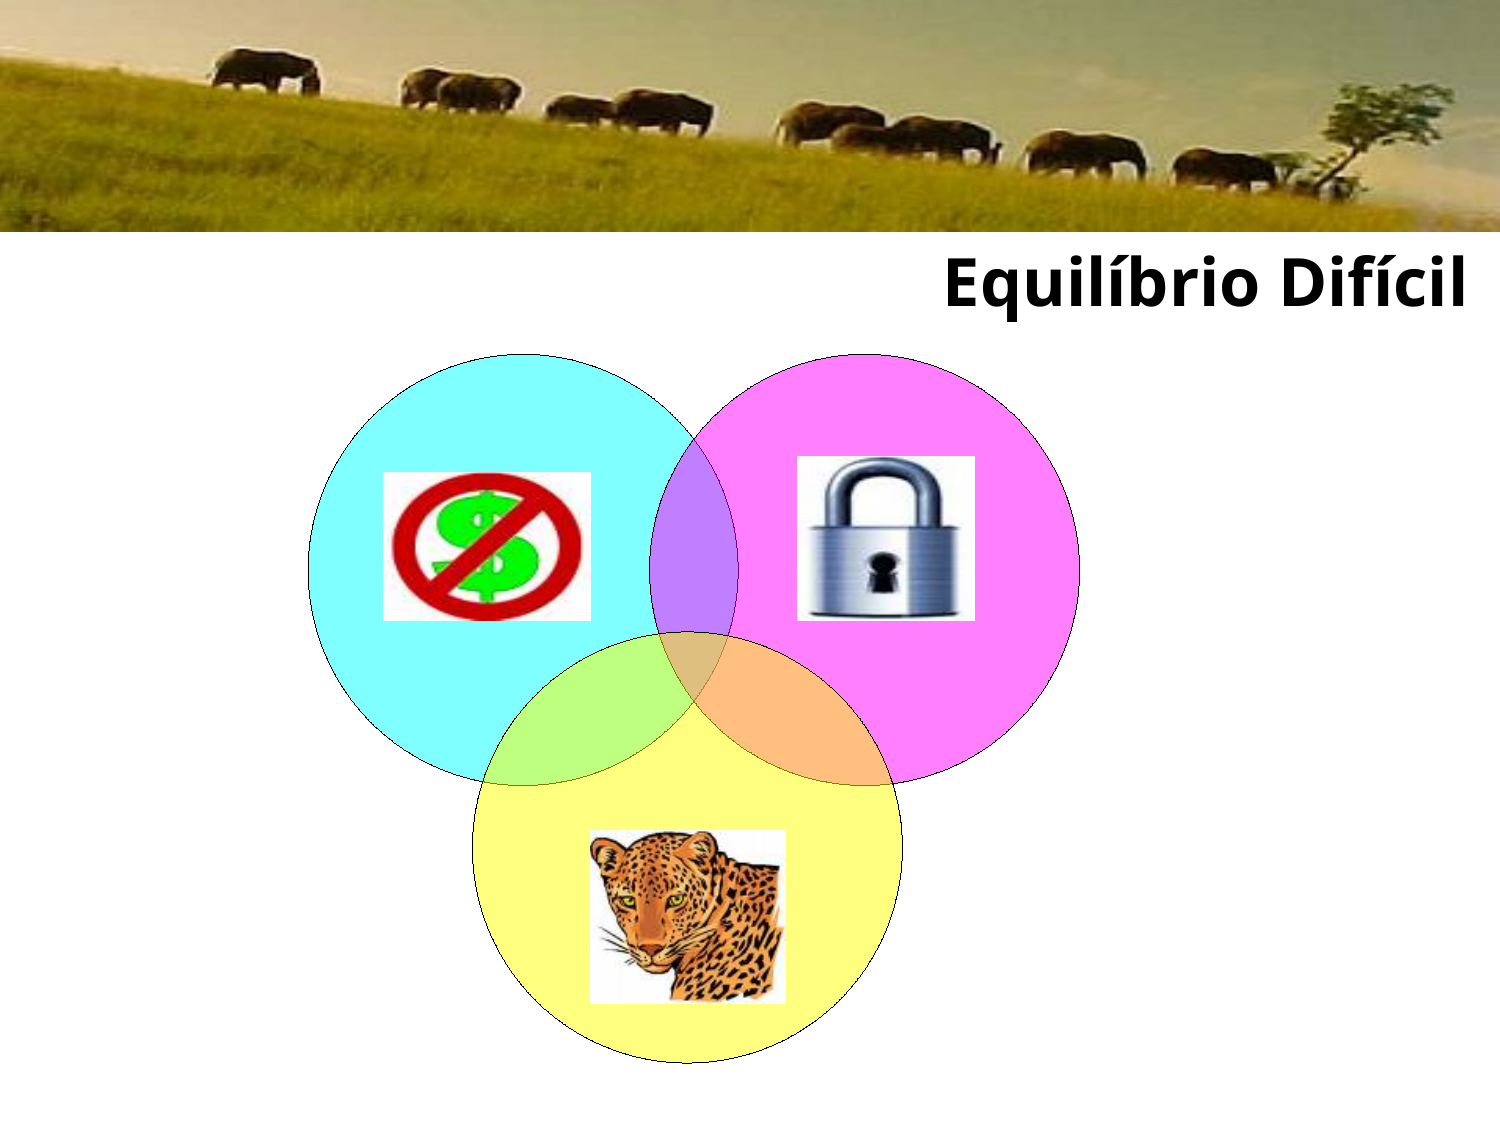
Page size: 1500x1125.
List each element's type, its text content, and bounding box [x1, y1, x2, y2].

picture [0, 0, 1500, 232]
picture [797, 456, 975, 621]
text_box Equilíbrio Difícil [534, 232, 1497, 329]
picture [590, 830, 786, 1004]
text_box [308, 354, 1080, 1064]
picture [383, 472, 591, 621]
